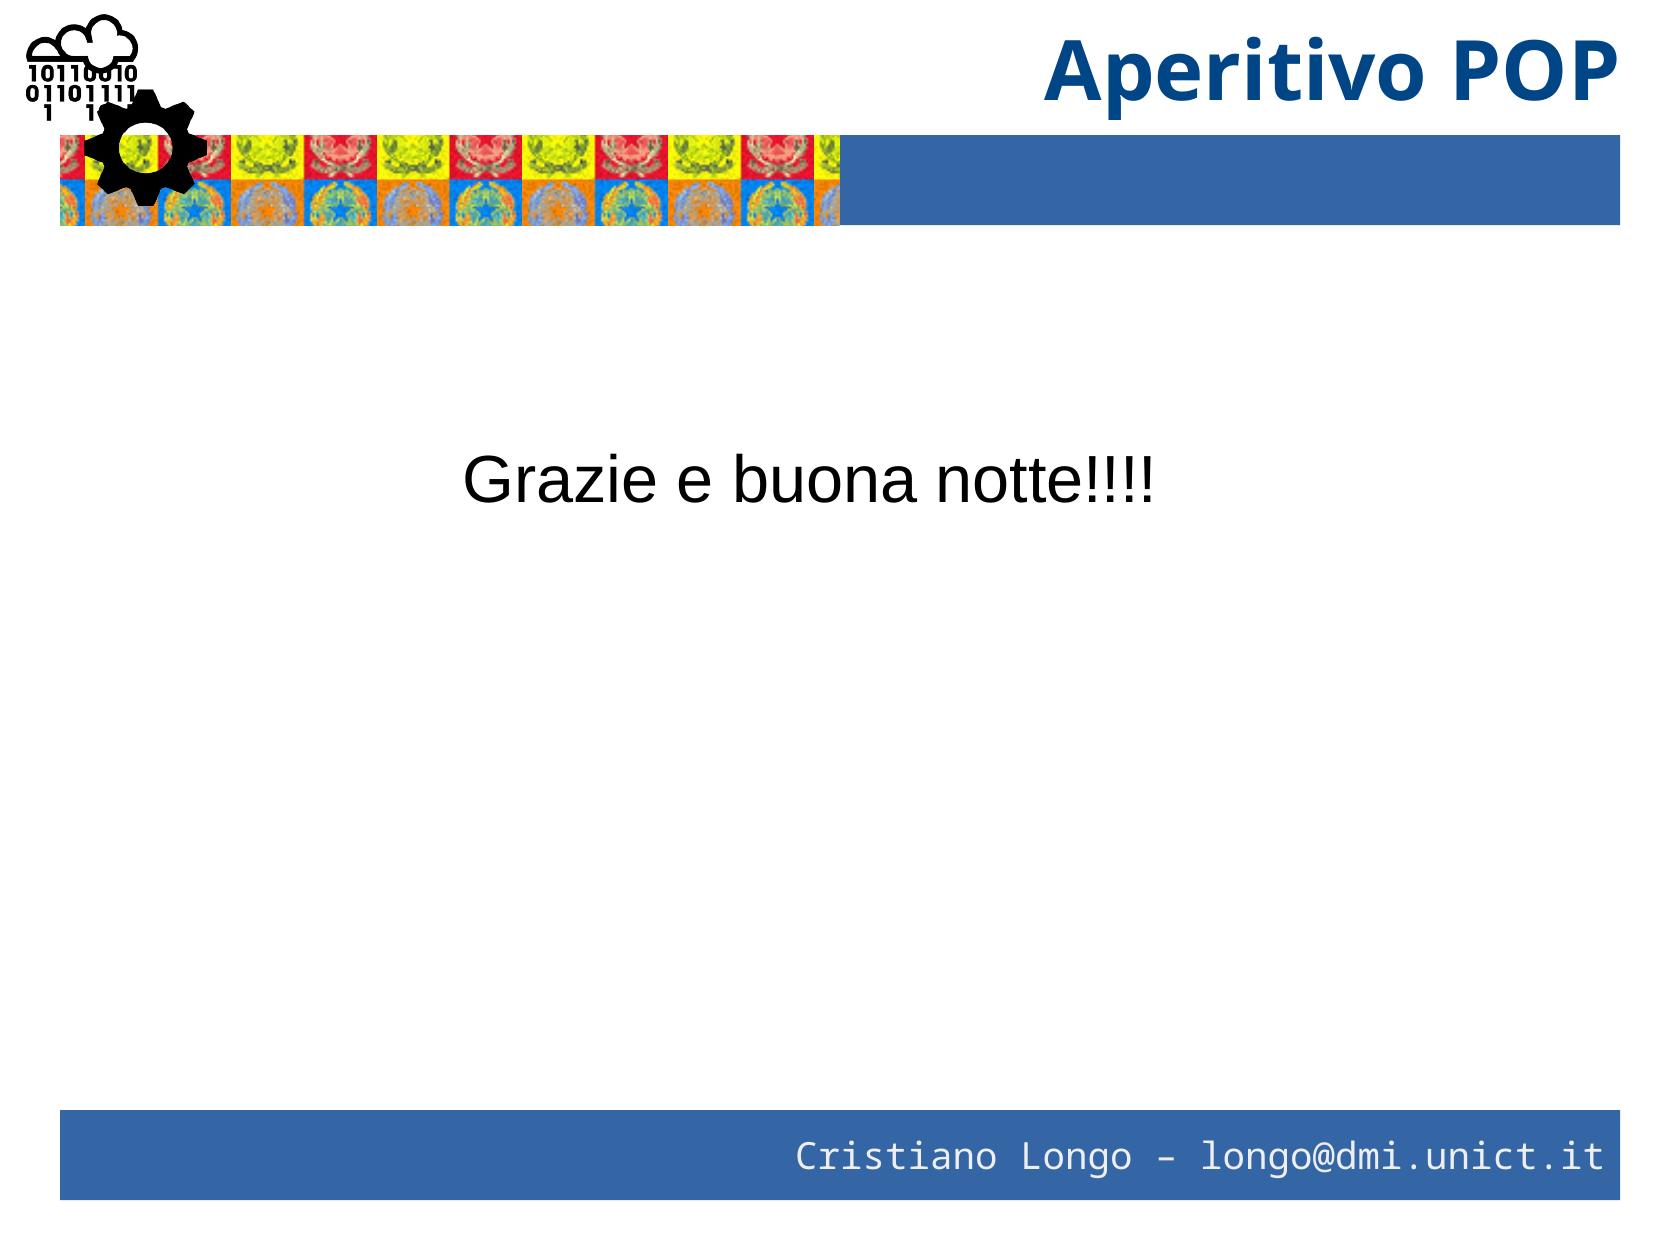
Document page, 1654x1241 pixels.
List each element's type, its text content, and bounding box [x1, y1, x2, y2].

text_box Grazie e buona notte!!!! [45, 435, 1576, 525]
picture [26, 14, 207, 206]
text_box Cristiano Longo – longo@dmi.unict.it [60, 1110, 1621, 1201]
text_box [60, 135, 1621, 226]
text_box Aperitivo POP [982, 4, 1636, 124]
